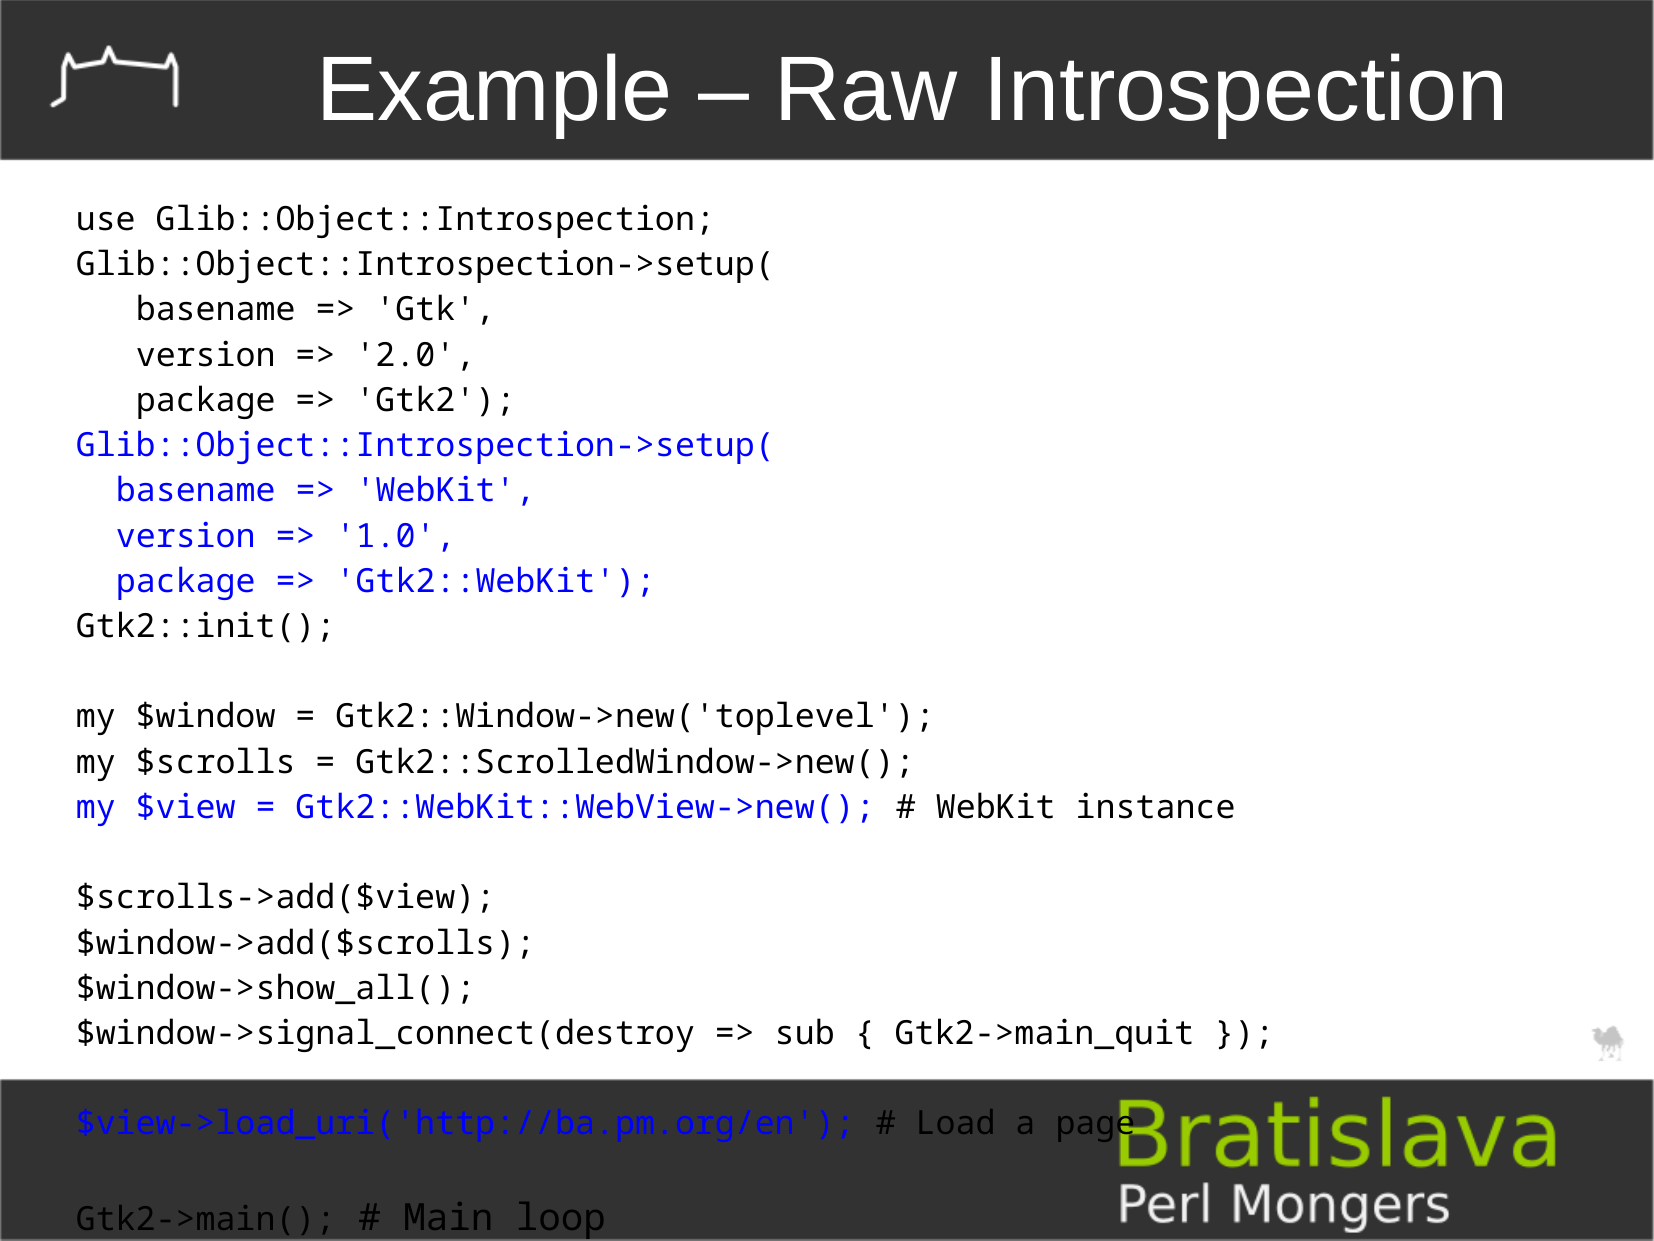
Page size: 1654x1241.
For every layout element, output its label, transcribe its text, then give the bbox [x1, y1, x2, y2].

text_box use Glib::Object::Introspection; Glib::Object::Introspection->setup( basename => 'Gtk', version => '2.0', package => 'Gtk2'); Glib::Object::Introspection->setup( basename => 'WebKit', version => '1.0', package => 'Gtk2::WebKit'); Gtk2::init(); my $window = Gtk2::Window->new('toplevel'); my $scrolls = Gtk2::ScrolledWindow->new(); my $view = Gtk2::WebKit::WebView->new(); # WebKit instance $scrolls->add($view); $window->add($scrolls); $window->show_all(); $window->signal_connect(destroy => sub { Gtk2->main_quit }); $view->load_uri('http://ba.pm.org/en'); # Load a page Gtk2->main(); # Main loop [61, 187, 1576, 1132]
title Example – Raw Introspection [187, 37, 1639, 141]
picture [0, 0, 1654, 1241]
